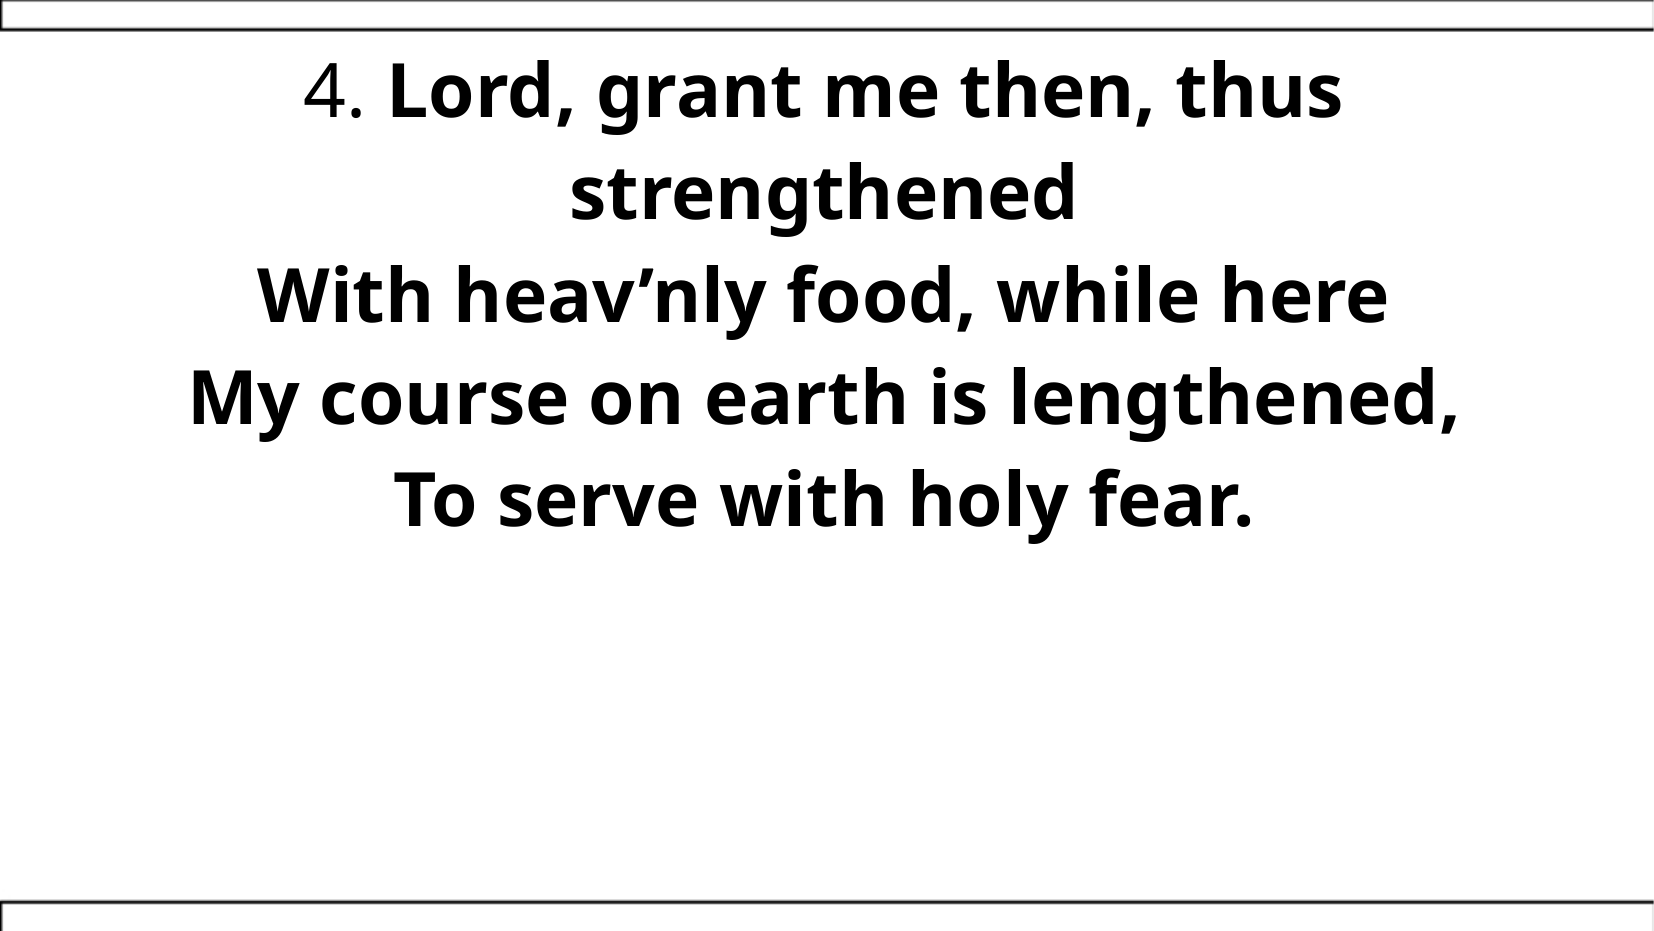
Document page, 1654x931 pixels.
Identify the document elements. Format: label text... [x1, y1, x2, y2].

text_box 4. Lord, grant me then, thus strengthened With heav’nly food, while here My course on earth is lengthened, To serve with holy fear. [73, 30, 1576, 466]
picture [0, 0, 1654, 931]
